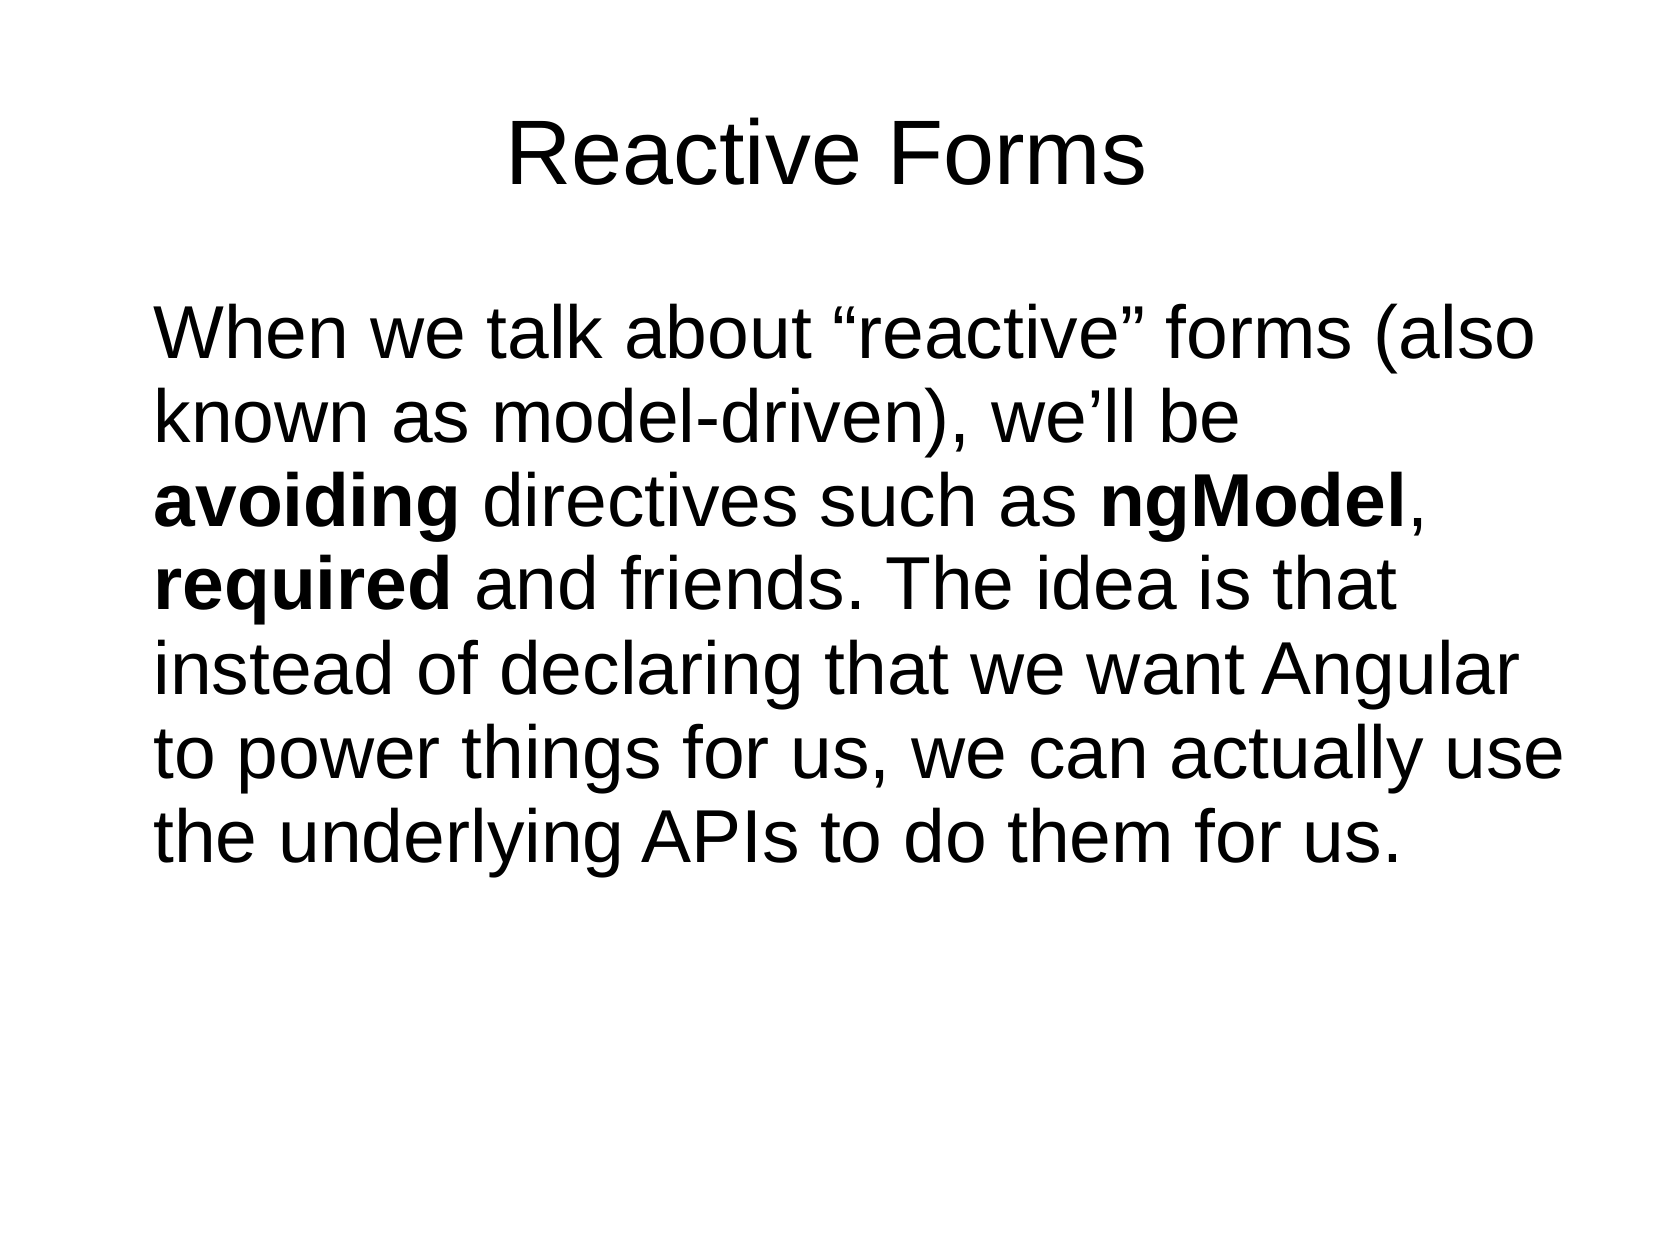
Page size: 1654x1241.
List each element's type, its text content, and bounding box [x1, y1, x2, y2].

title Reactive Forms [82, 49, 1571, 257]
list When we talk about “reactive” forms (also known as model-driven), we’ll be avoiding directives such as ngModel, required and friends. The idea is that instead of declaring that we want Angular to power things for us, we can actually use the underlying APIs to do them for us. [82, 290, 1571, 1010]
